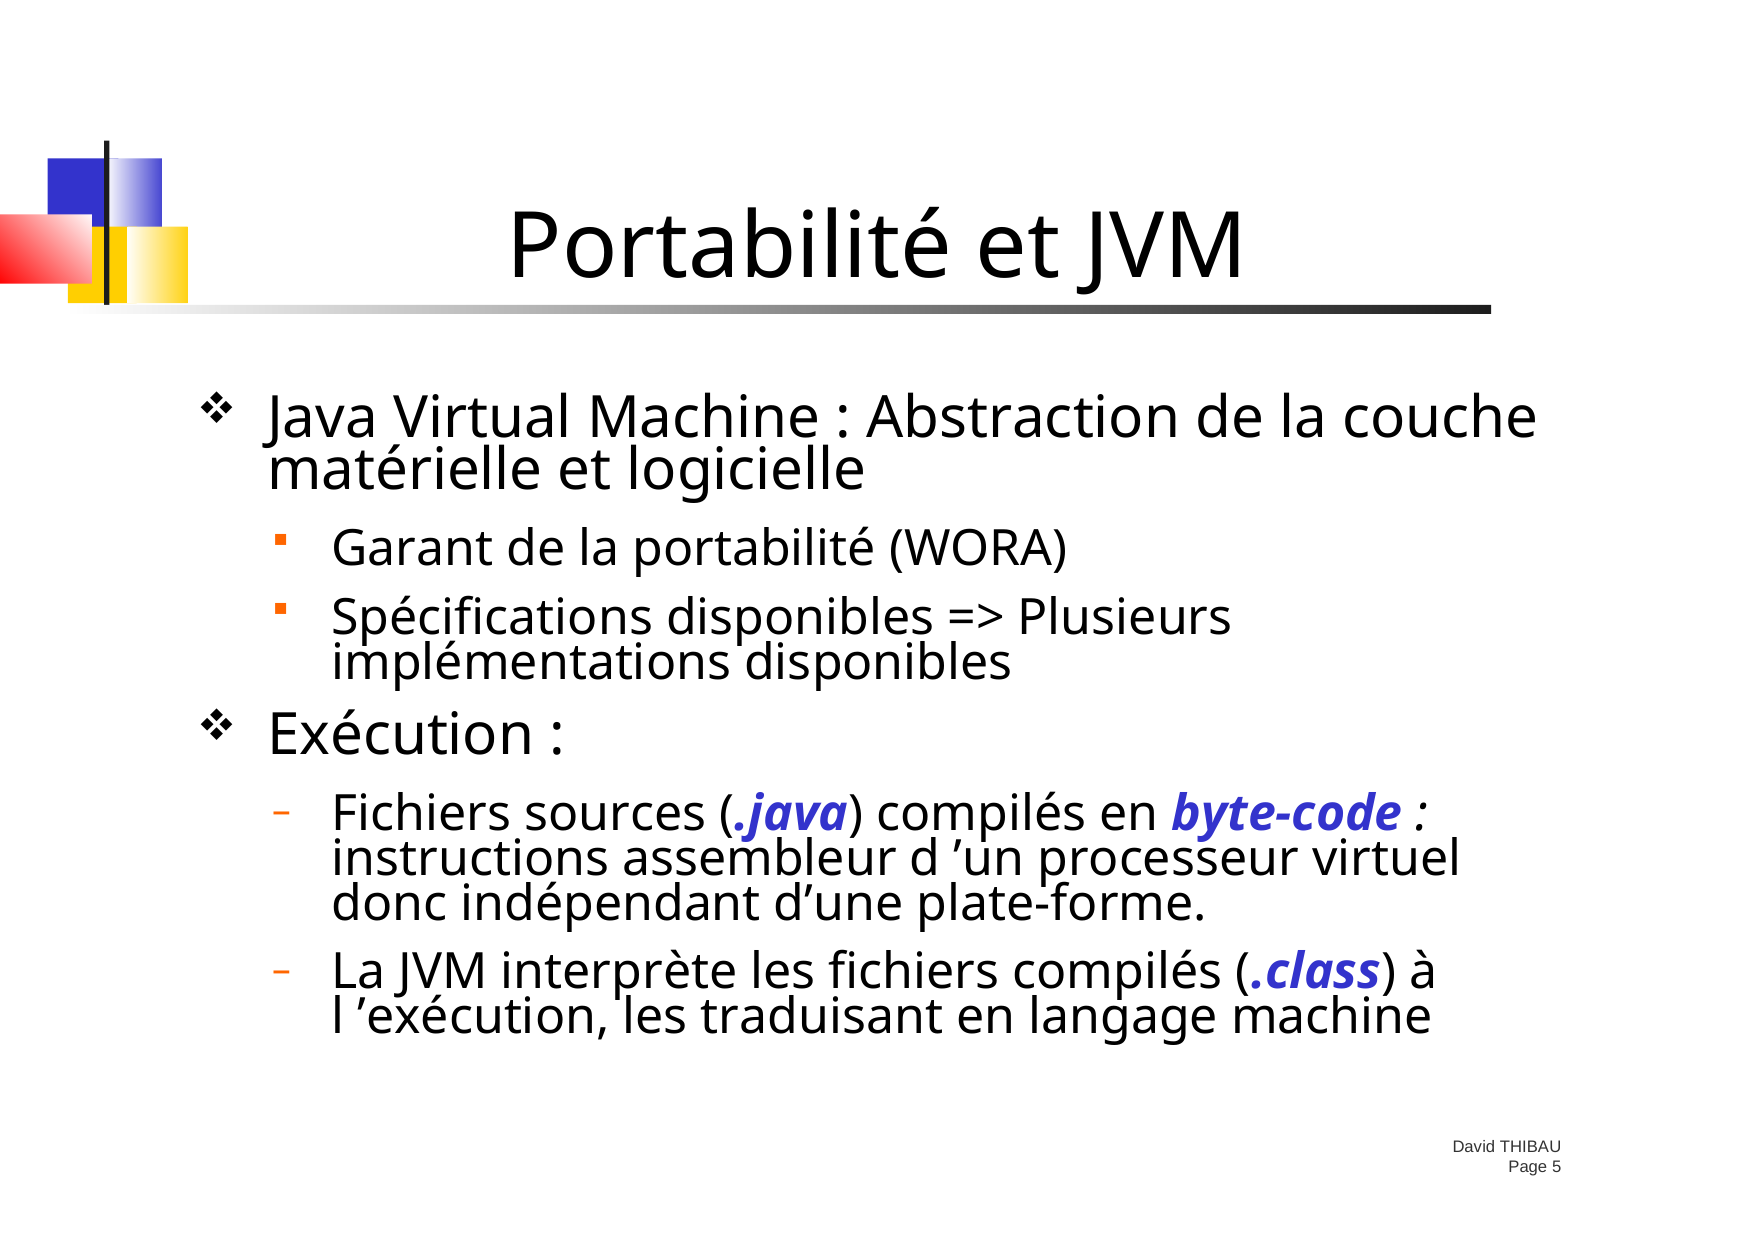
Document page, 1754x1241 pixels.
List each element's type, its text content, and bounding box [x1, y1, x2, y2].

title Portabilité et JVM [179, 152, 1577, 340]
list Java Virtual Machine : Abstraction de la couche matérielle et logicielle Garant de la portabilité (WORA) Spécifications disponibles => Plusieurs implémentations disponibles Exécution : Fichiers sources (.java) compilés en byte-code : instructions assembleur d ’un processeur virtuel donc indépendant d’une plate-forme. La JVM interprète les fichiers compilés (.class) à l ’exécution, les traduisant en langage machine [179, 395, 1577, 1130]
